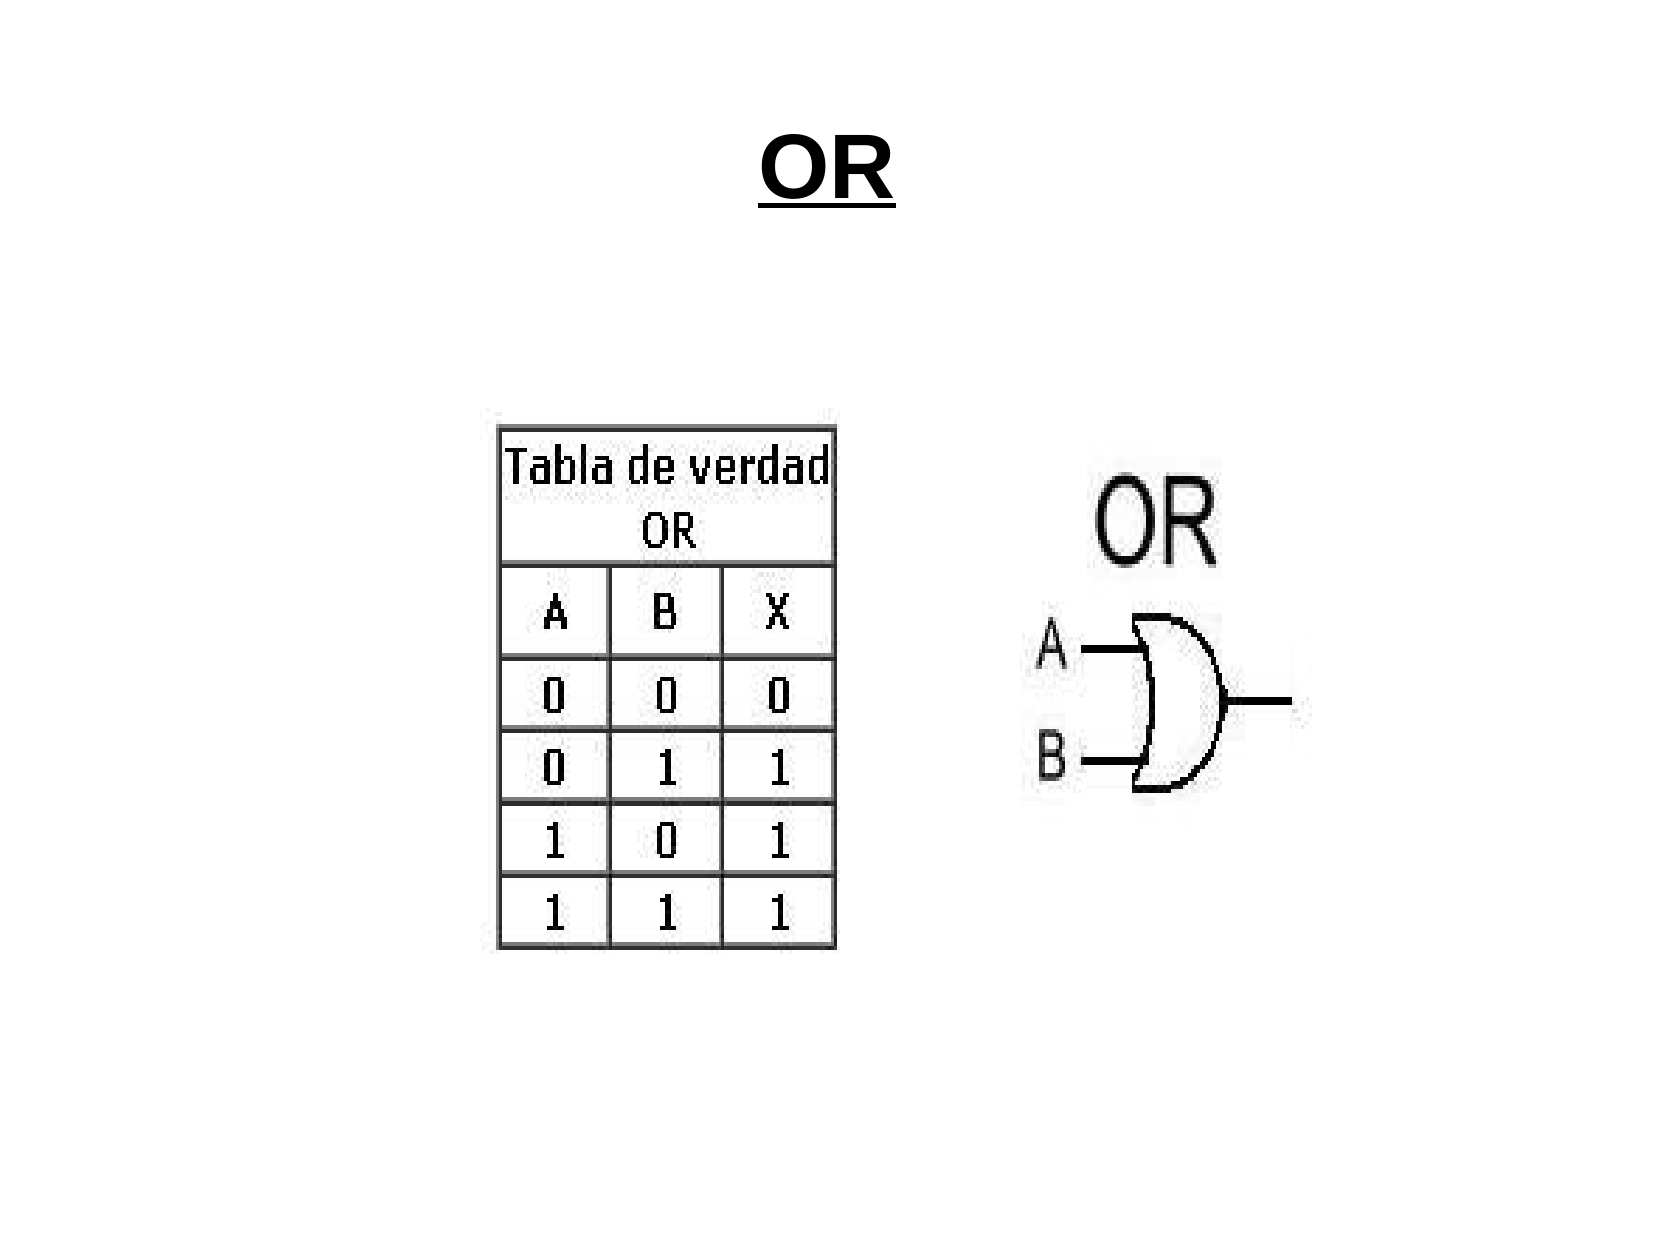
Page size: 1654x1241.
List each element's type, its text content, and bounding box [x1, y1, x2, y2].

picture [390, 344, 1366, 1036]
title OR [82, 62, 1571, 271]
